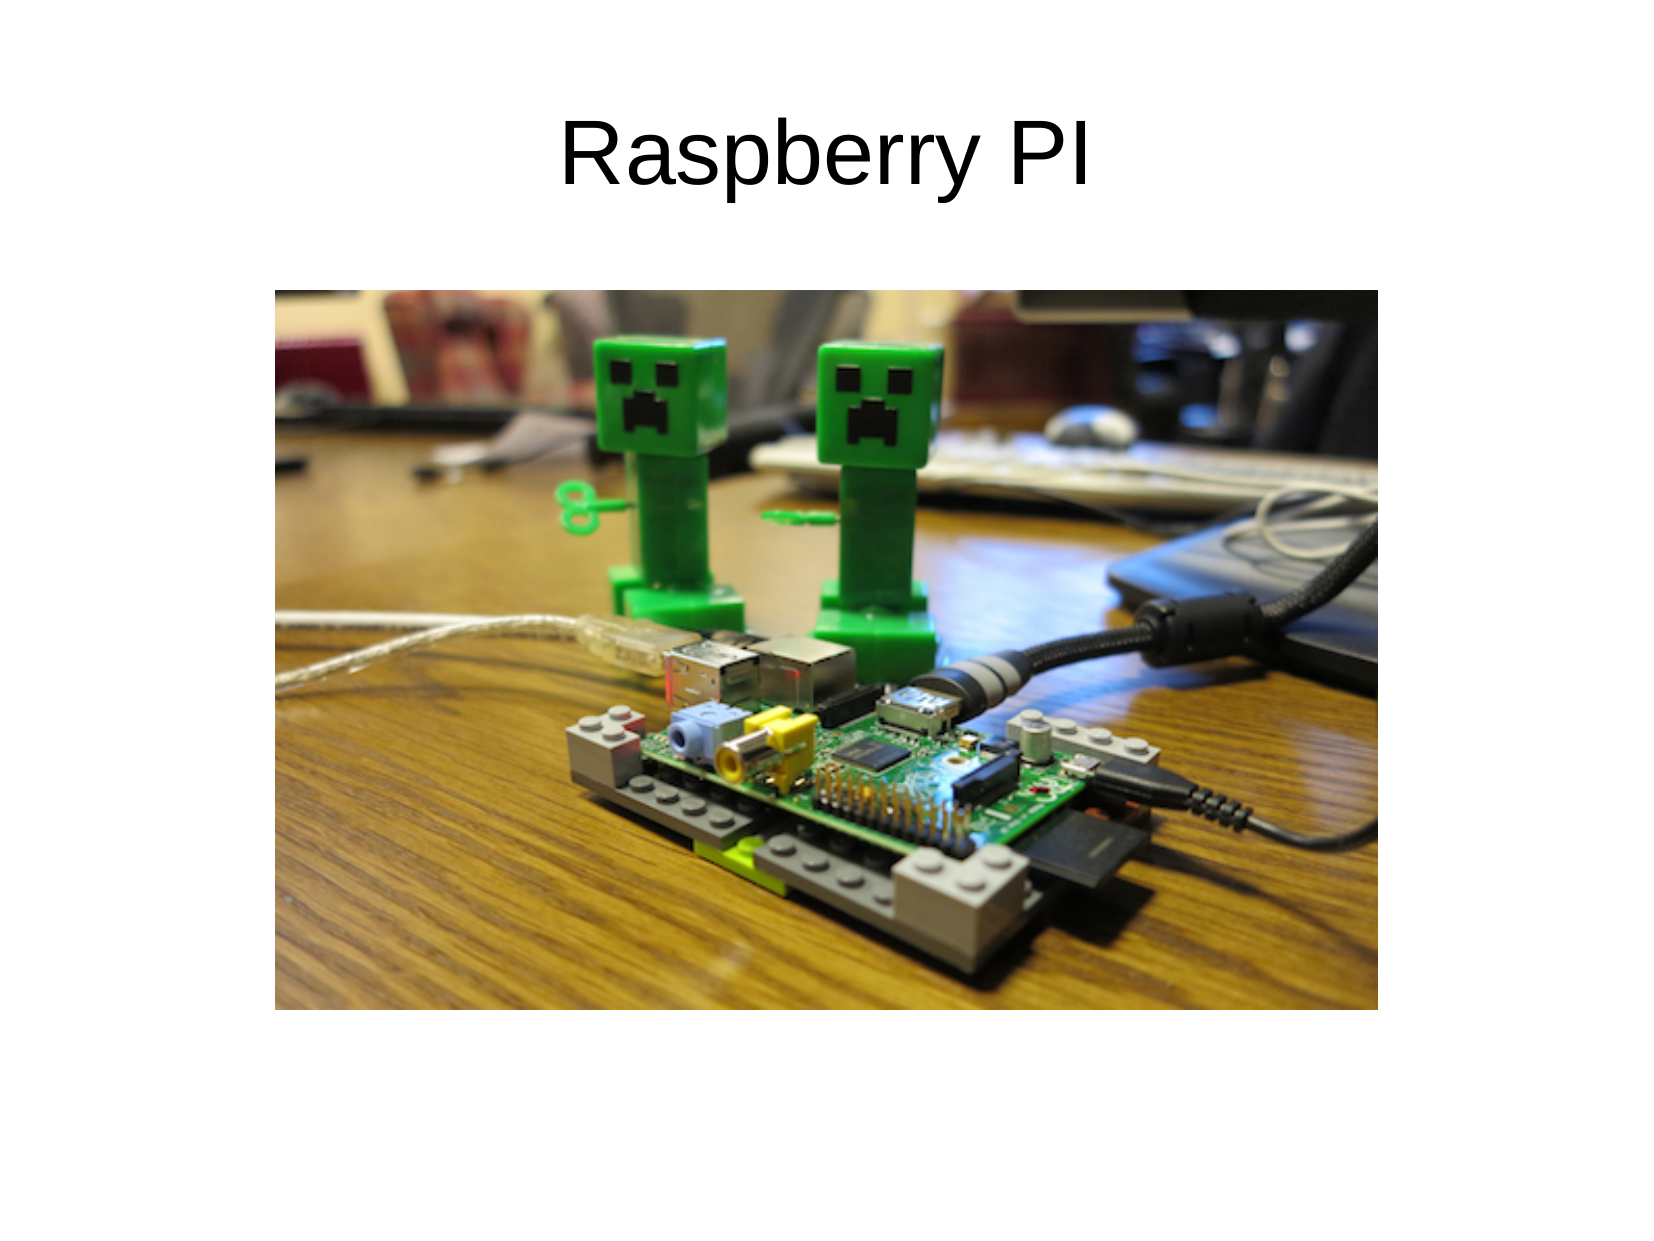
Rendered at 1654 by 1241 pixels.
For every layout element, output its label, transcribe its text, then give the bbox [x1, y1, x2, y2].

picture [275, 290, 1378, 1010]
title Raspberry PI [82, 49, 1571, 257]
